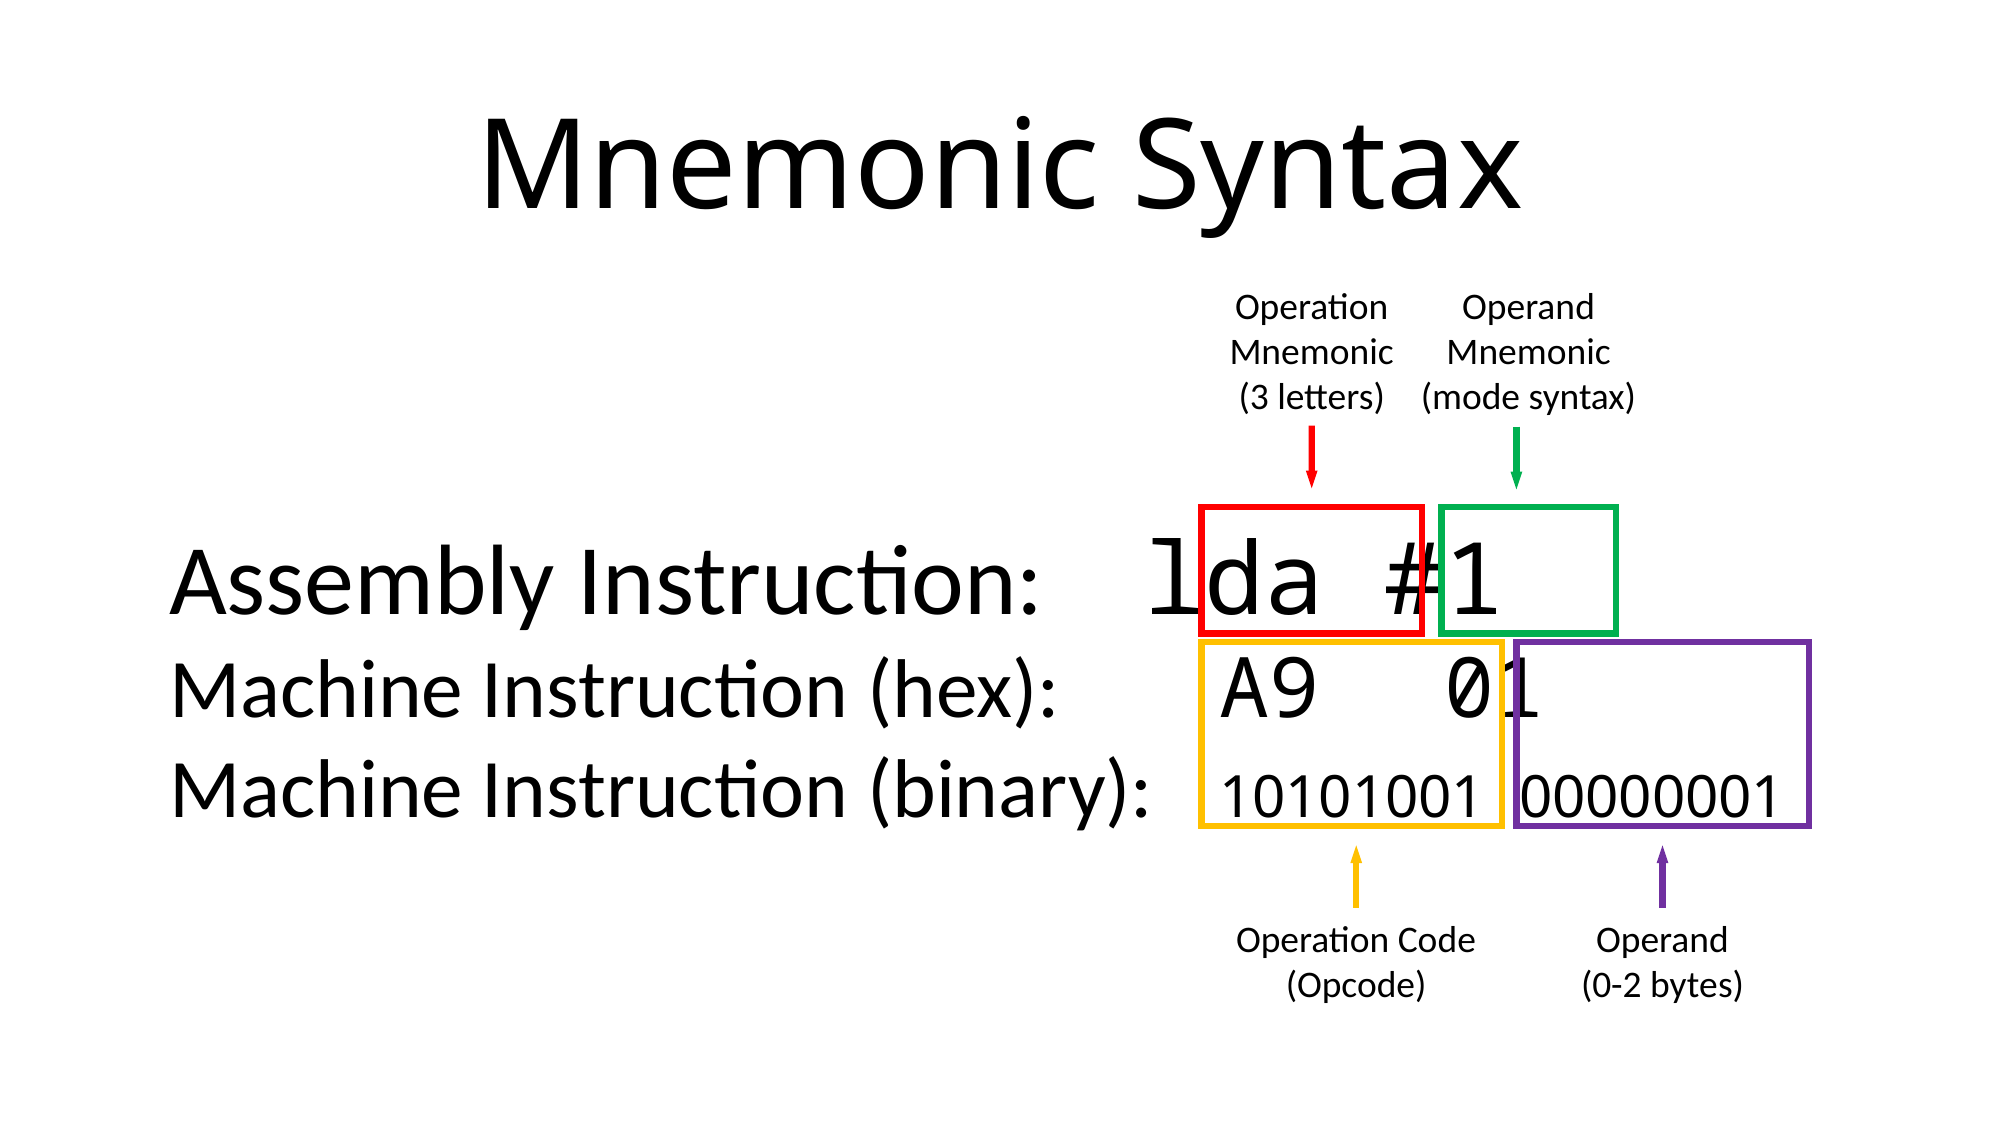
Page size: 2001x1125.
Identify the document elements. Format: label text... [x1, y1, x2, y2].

text_box Assembly Instruction: lda #1 Machine Instruction (hex): A9 01 Machine Instruction (binary): 10101001 00000001 [1205, 510, 1419, 630]
text_box Assembly Instruction: lda #1 Machine Instruction (hex): A9 01 Machine Instruction (binary): 10101001 00000001 [154, 507, 1849, 846]
text_box Operand (0-2 bytes) [1564, 907, 1760, 1014]
text_box Operation Code (Opcode) [1219, 907, 1494, 1014]
text_box Operand Mnemonic (mode syntax) [1410, 274, 1653, 426]
text_box Assembly Instruction: lda #1 Machine Instruction (hex): A9 01 Machine Instruction (binary): 10101001 00000001 [1445, 510, 1613, 630]
text_box Operation Mnemonic (3 letters) [1213, 274, 1410, 426]
title Mnemonic Syntax [137, 59, 1863, 278]
